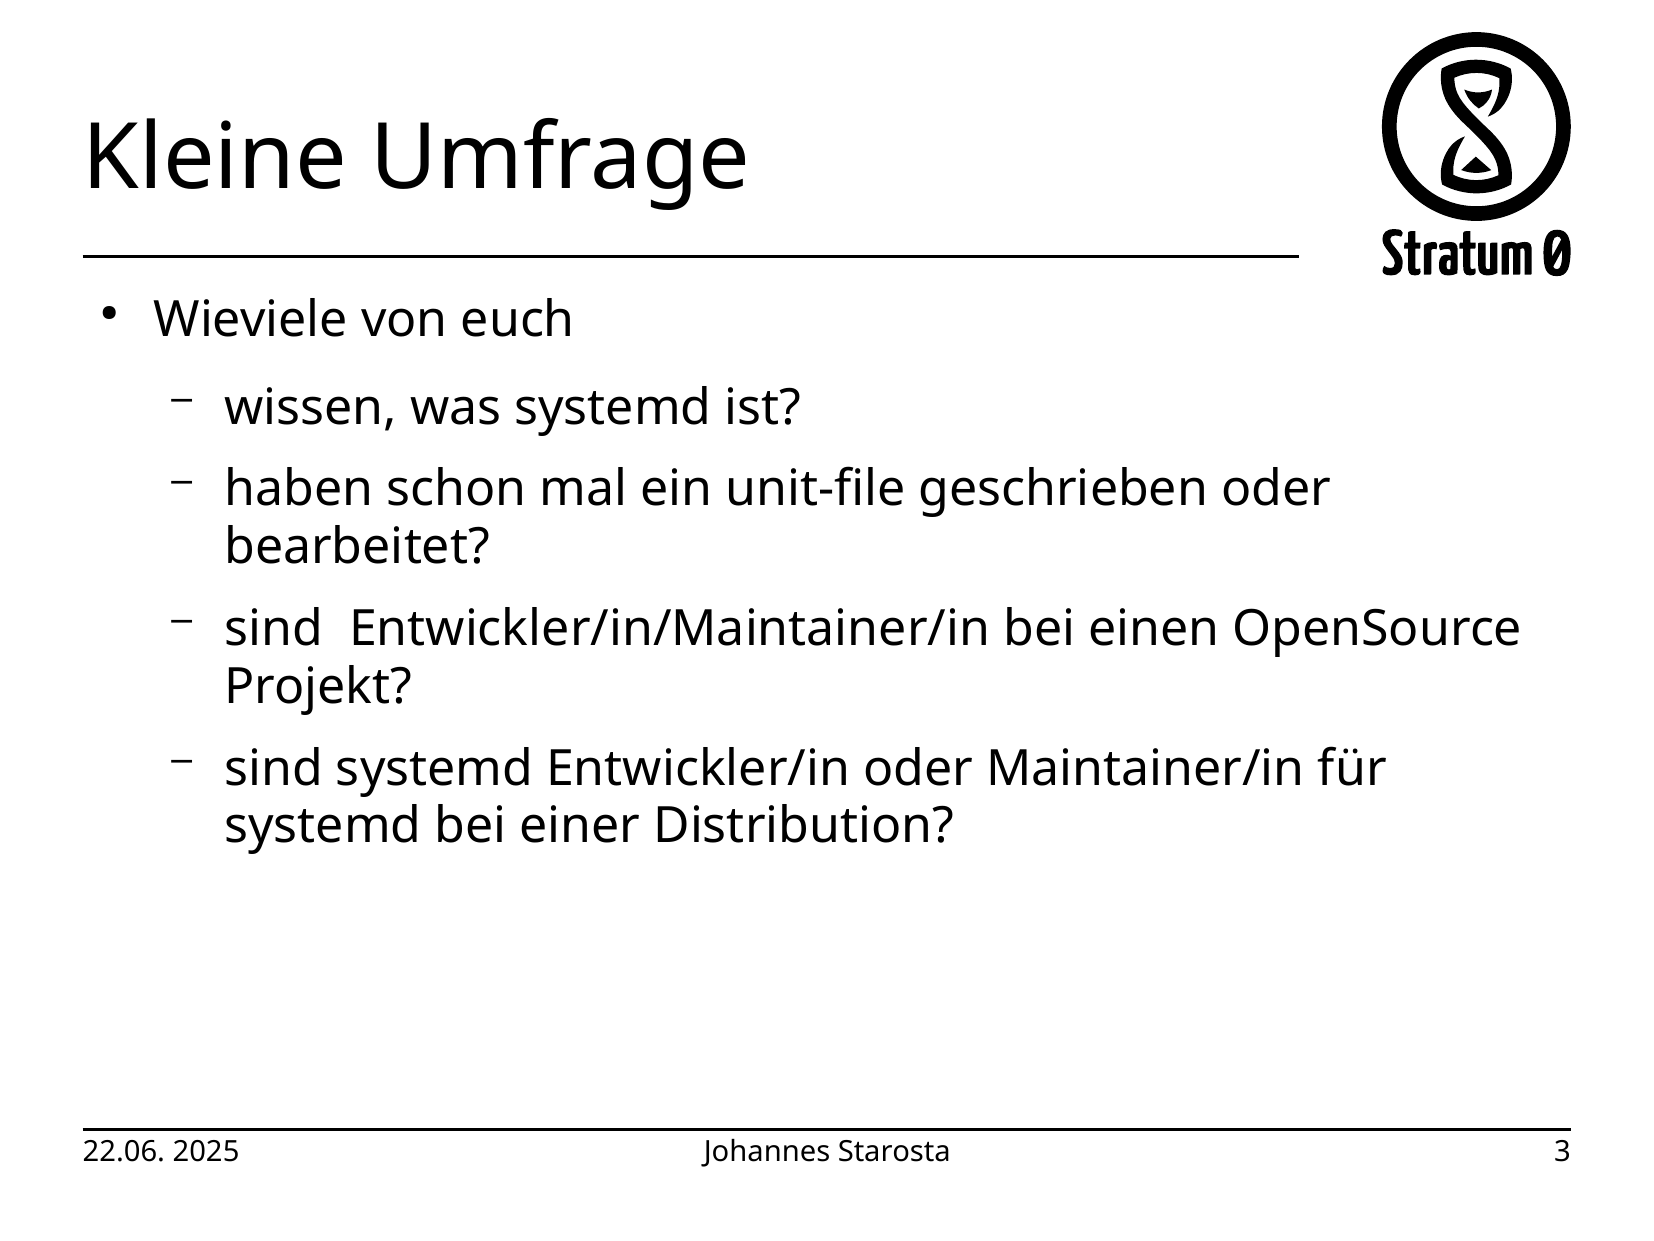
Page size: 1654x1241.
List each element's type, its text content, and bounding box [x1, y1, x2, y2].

list Wieviele von euch wissen, was systemd ist? haben schon mal ein unit-file geschrieben oder bearbeitet? sind Entwickler/in/Maintainer/in bei einen OpenSource Projekt? sind systemd Entwickler/in oder Maintainer/in für systemd bei einer Distribution? [82, 290, 1538, 1010]
title Kleine Umfrage [82, 49, 1300, 257]
